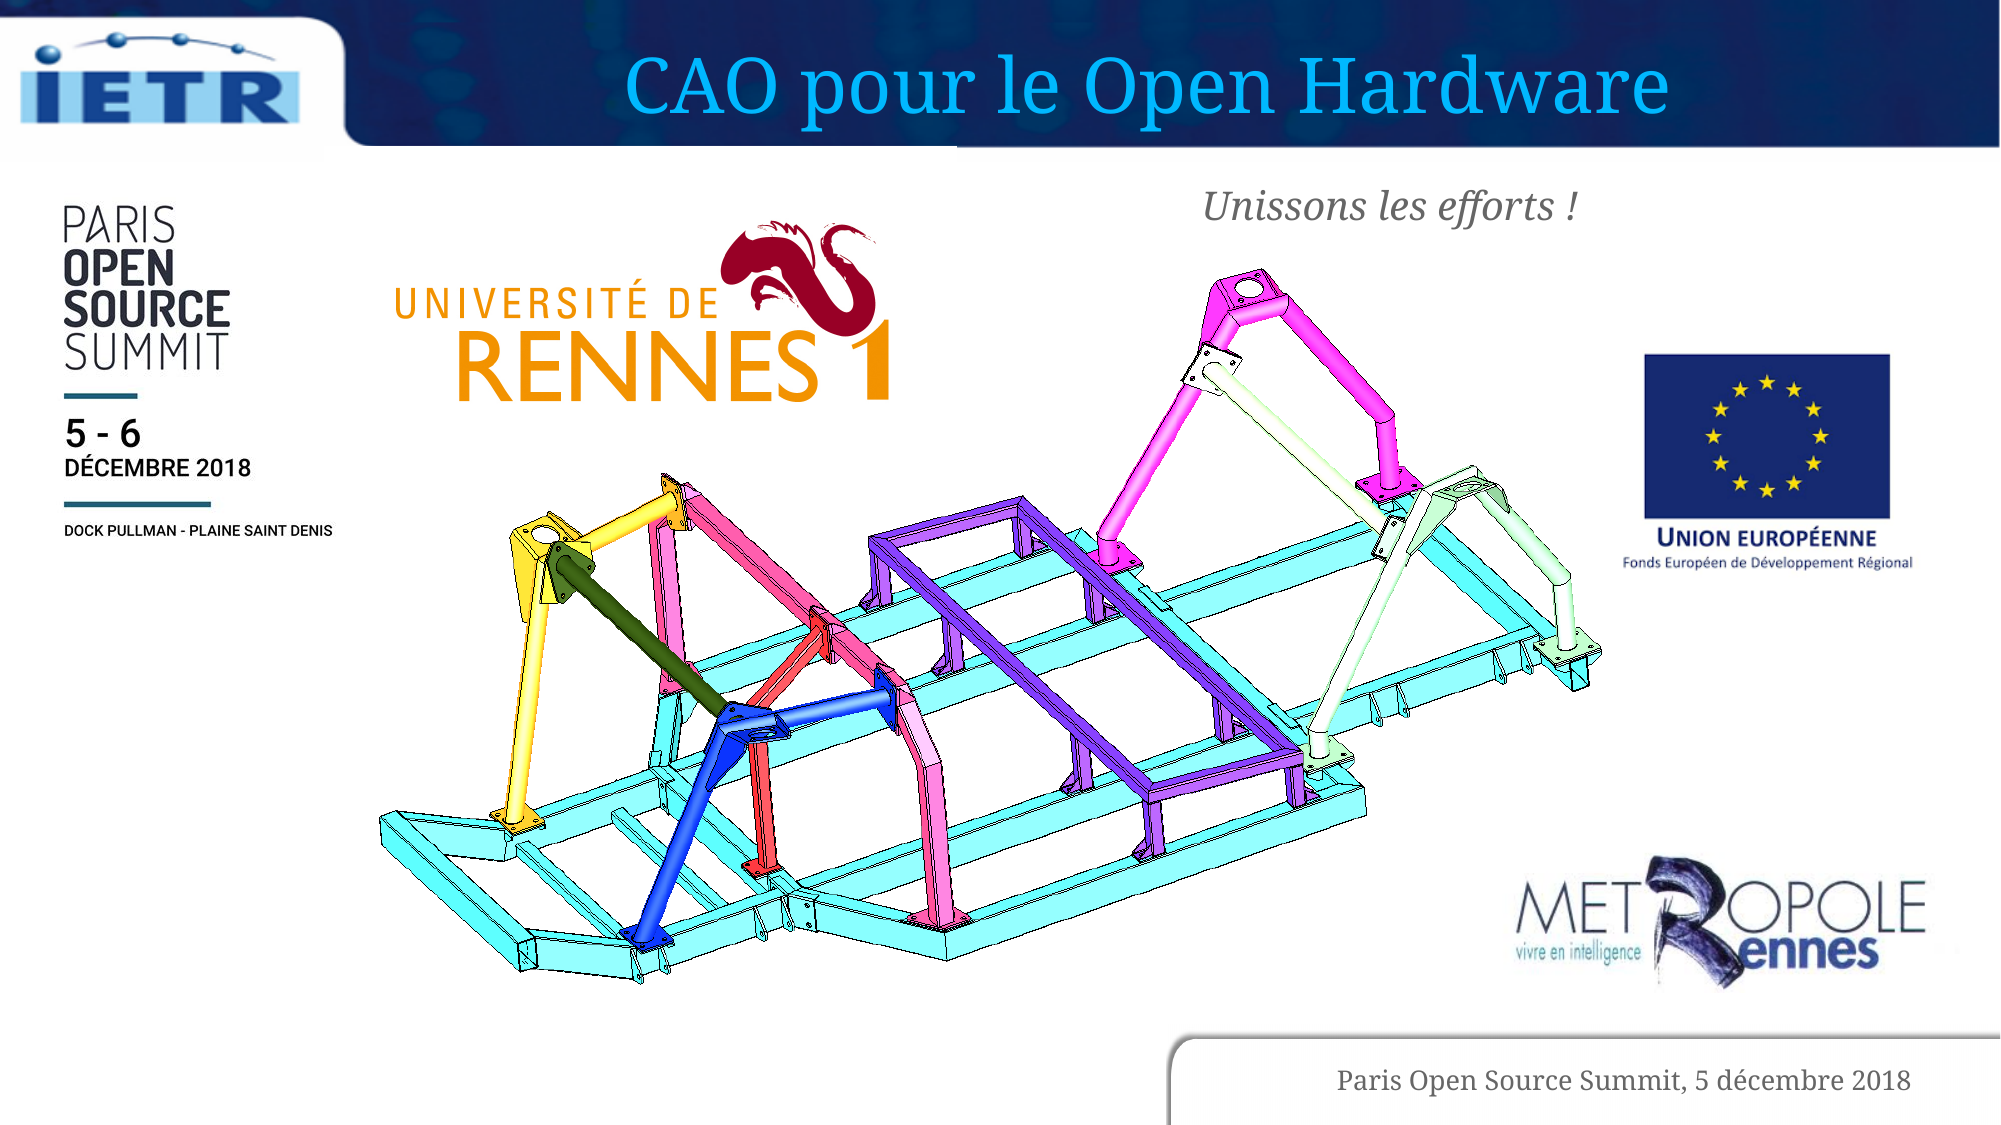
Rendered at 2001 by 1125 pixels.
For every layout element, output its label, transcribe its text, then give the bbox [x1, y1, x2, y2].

text_box Unissons les efforts ! [1186, 171, 1577, 265]
text_box CAO pour le Open Hardware [608, 23, 1652, 143]
picture [1166, 1024, 2001, 1125]
picture [0, 0, 2000, 1020]
text_box Paris Open Source Summit, 5 décembre 2018 [1322, 1054, 1982, 1106]
